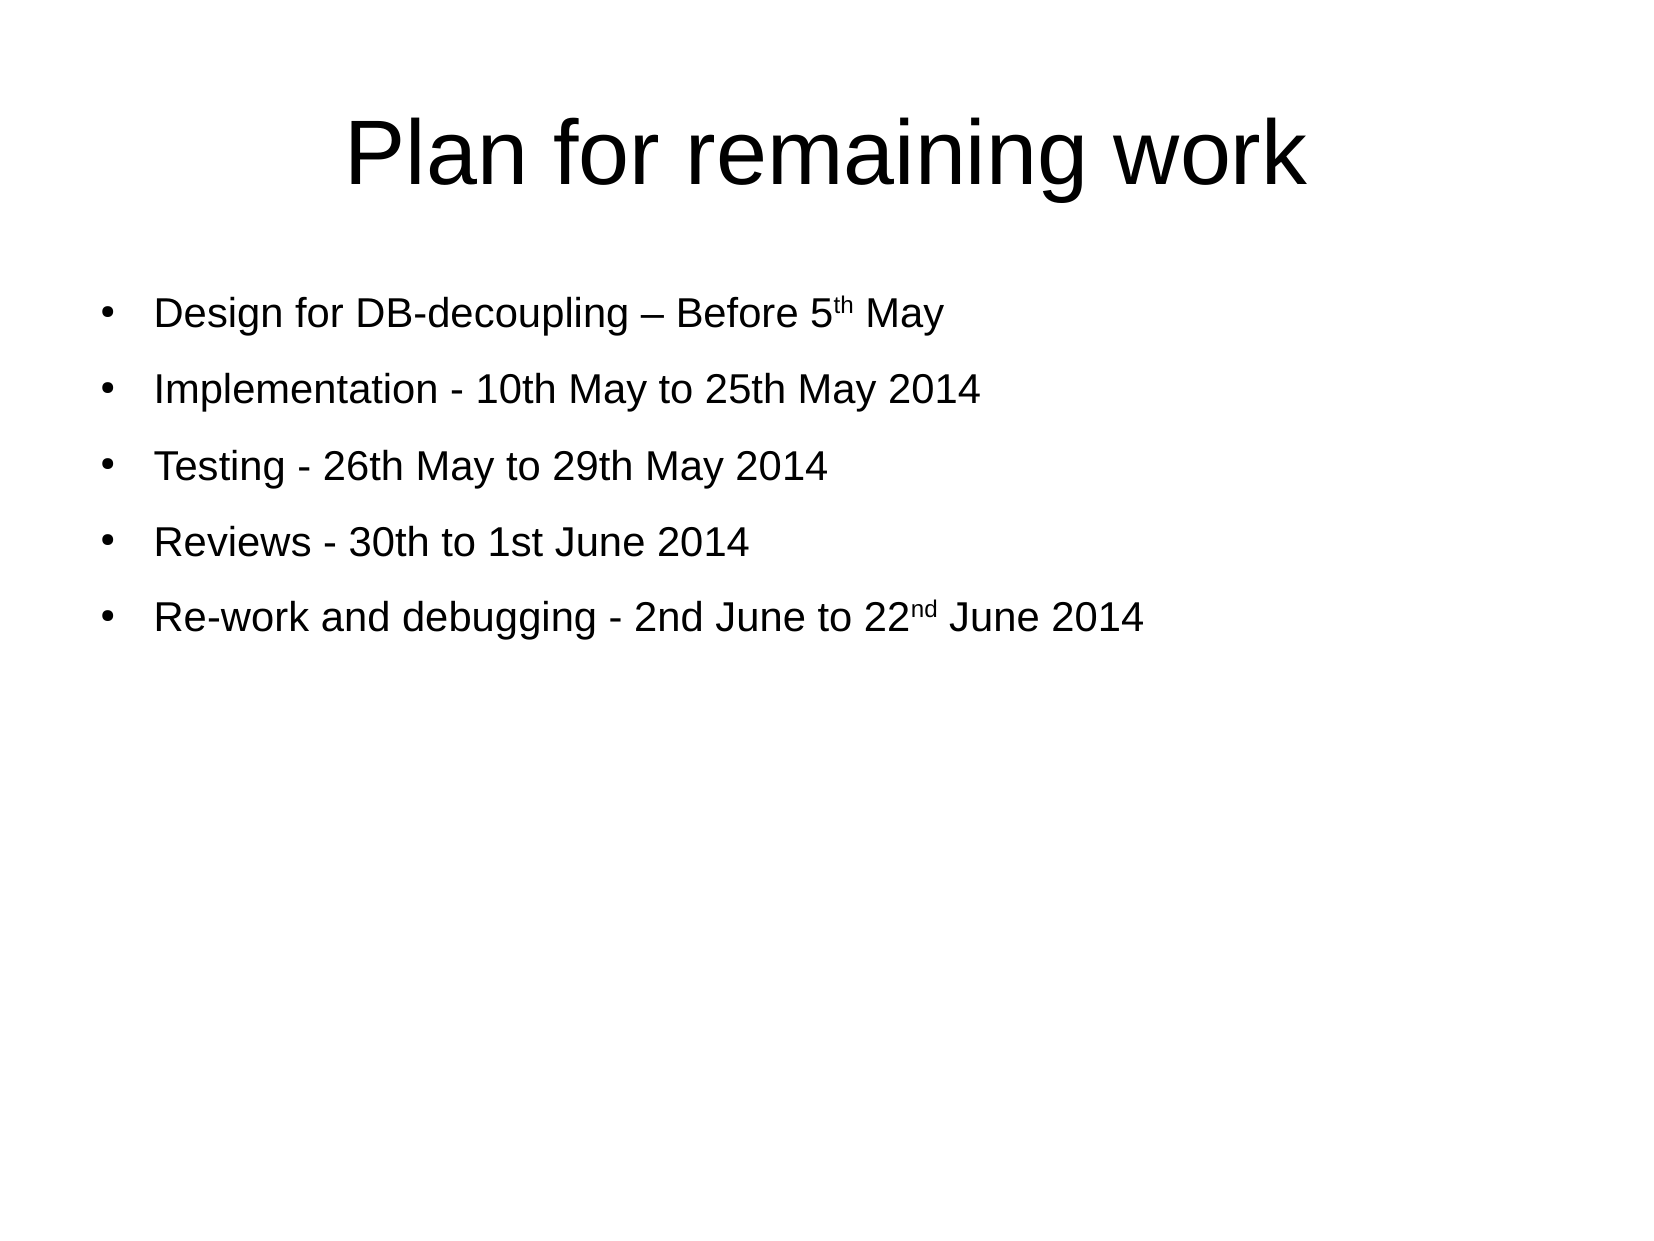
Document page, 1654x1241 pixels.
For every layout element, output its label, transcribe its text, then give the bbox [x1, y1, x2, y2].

list Design for DB-decoupling – Before 5th May Implementation - 10th May to 25th May 2014 Testing - 26th May to 29th May 2014 Reviews - 30th to 1st June 2014 Re-work and debugging - 2nd June to 22nd June 2014 [82, 290, 1571, 1010]
title Plan for remaining work [82, 49, 1571, 257]
